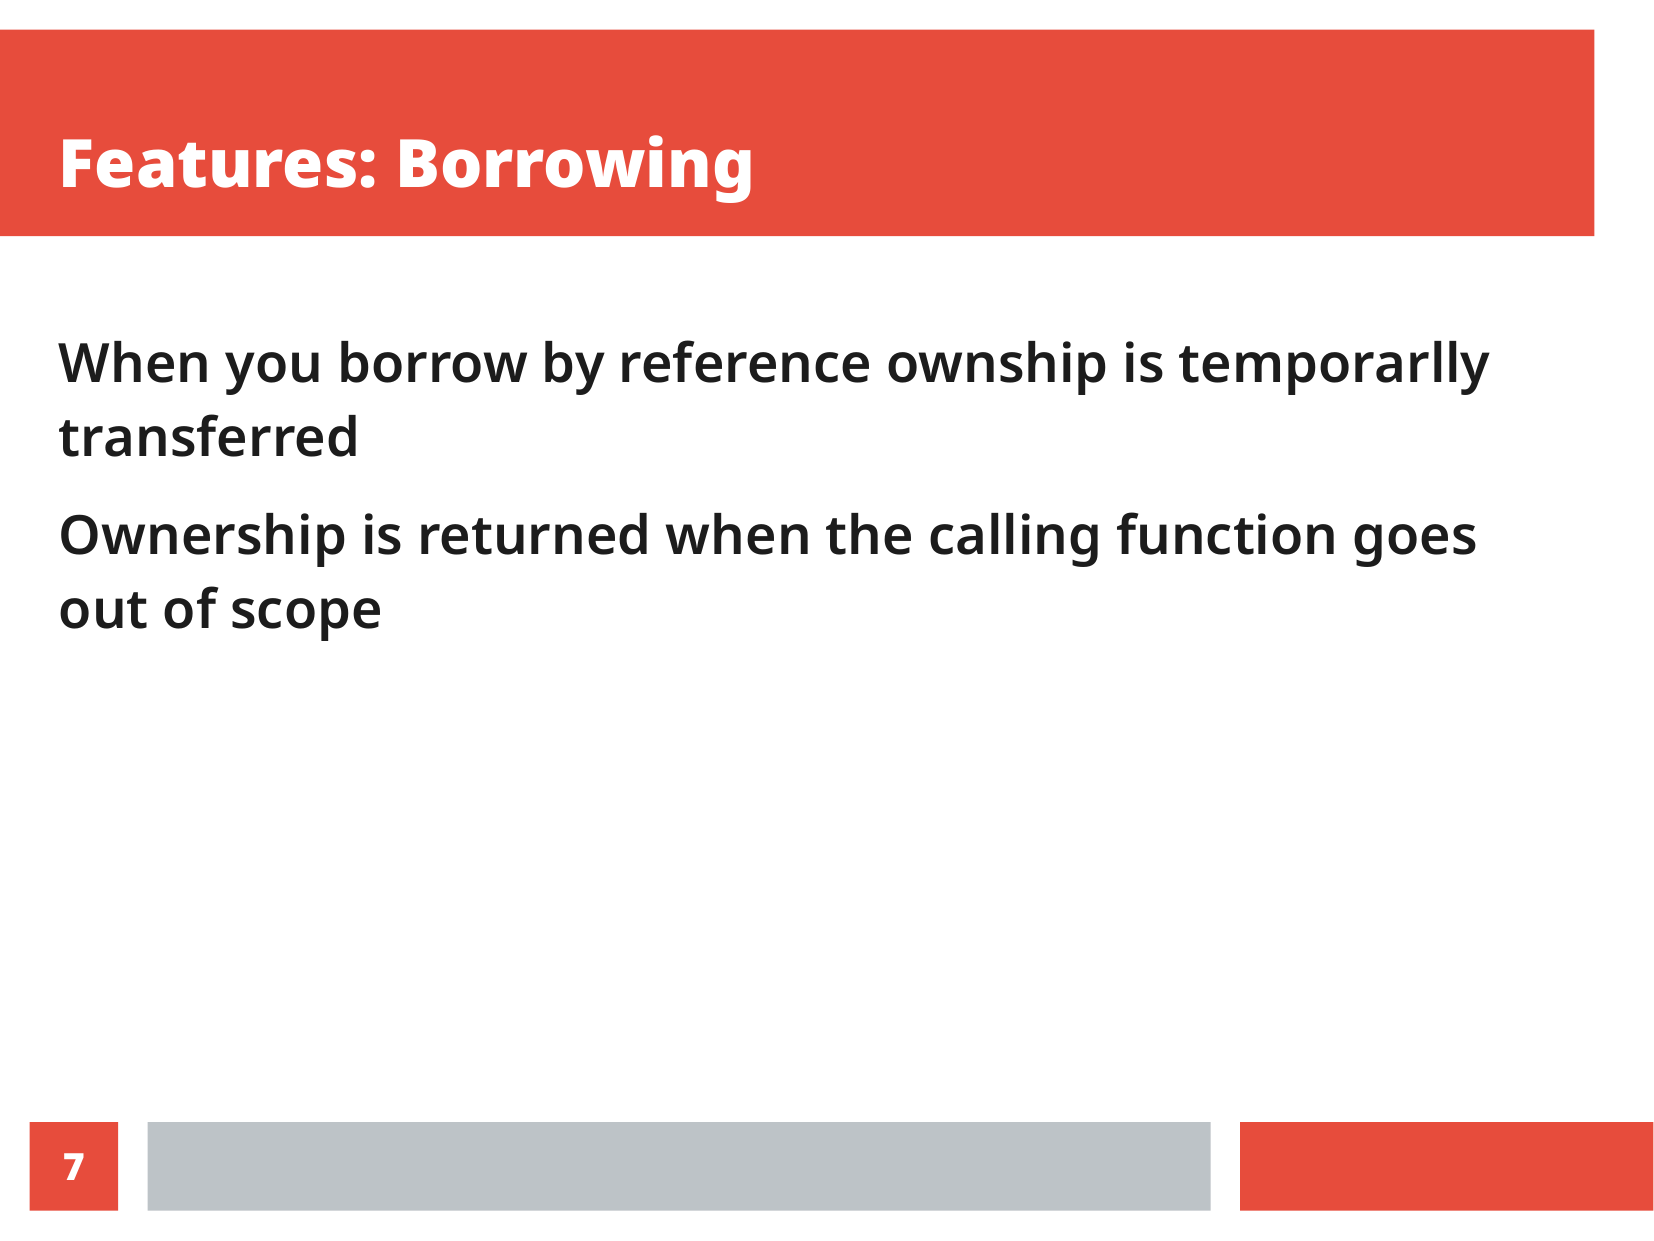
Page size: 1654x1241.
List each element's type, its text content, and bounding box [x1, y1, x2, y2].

list When you borrow by reference ownship is temporarlly transferred Ownership is returned when the calling function goes out of scope [59, 324, 1565, 1093]
title Features: Borrowing [59, 59, 1595, 207]
